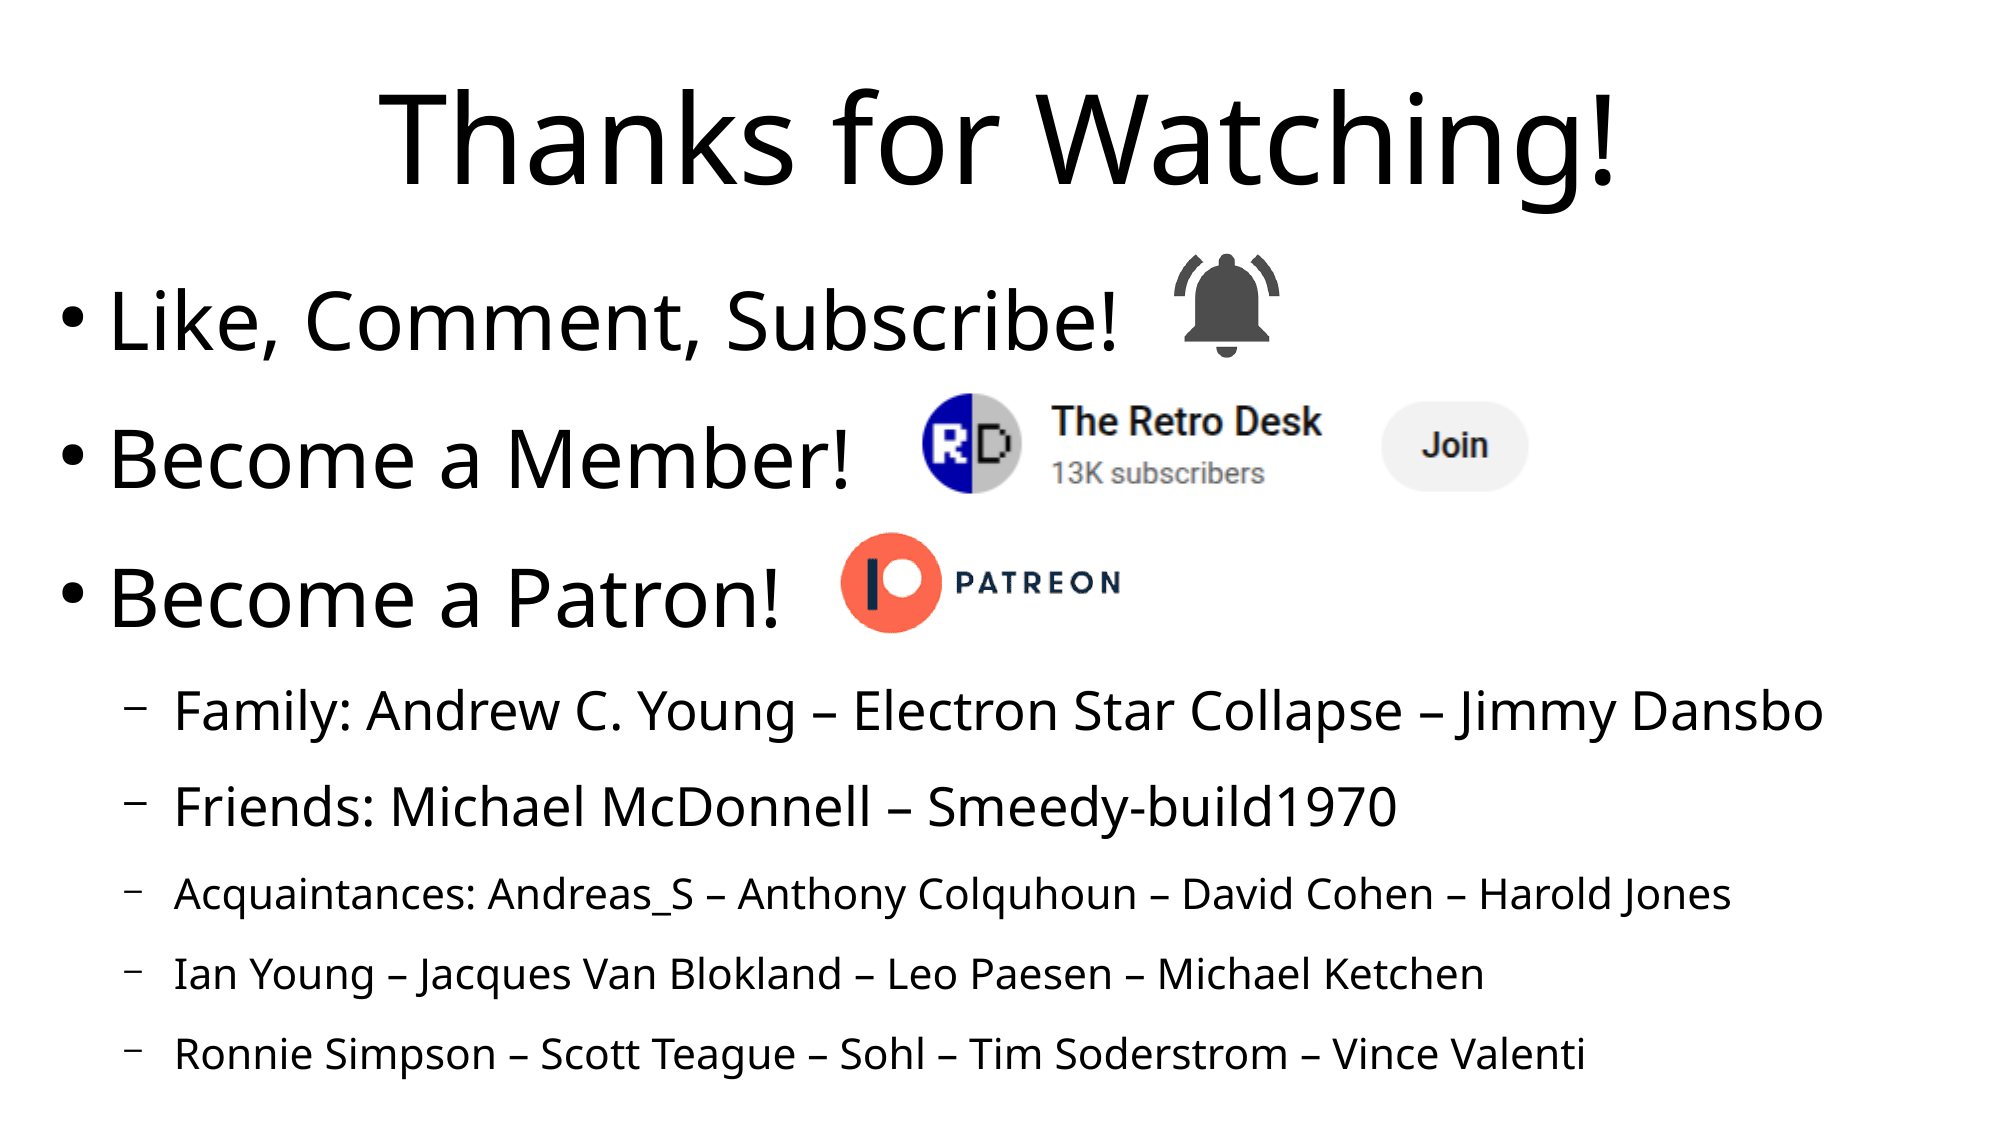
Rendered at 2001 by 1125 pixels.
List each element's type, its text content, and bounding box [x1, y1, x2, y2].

picture [824, 378, 1539, 649]
list Like, Comment, Subscribe! Become a Member! Become a Patron! Family: Andrew C. Young – Electron Star Collapse – Jimmy Dansbo Friends: Michael McDonnell – Smeedy-build1970 Acquaintances: Andreas_S – Anthony Colquhoun – David Cohen – Harold Jones Ian Young – Jacques Van Blokland – Leo Paesen – Michael Ketchen Ronnie Simpson – Scott Teague – Sohl – Tim Soderstrom – Vince Valenti [42, 263, 1959, 1091]
title Thanks for Watching! [99, 44, 1900, 233]
picture [1163, 240, 1290, 368]
